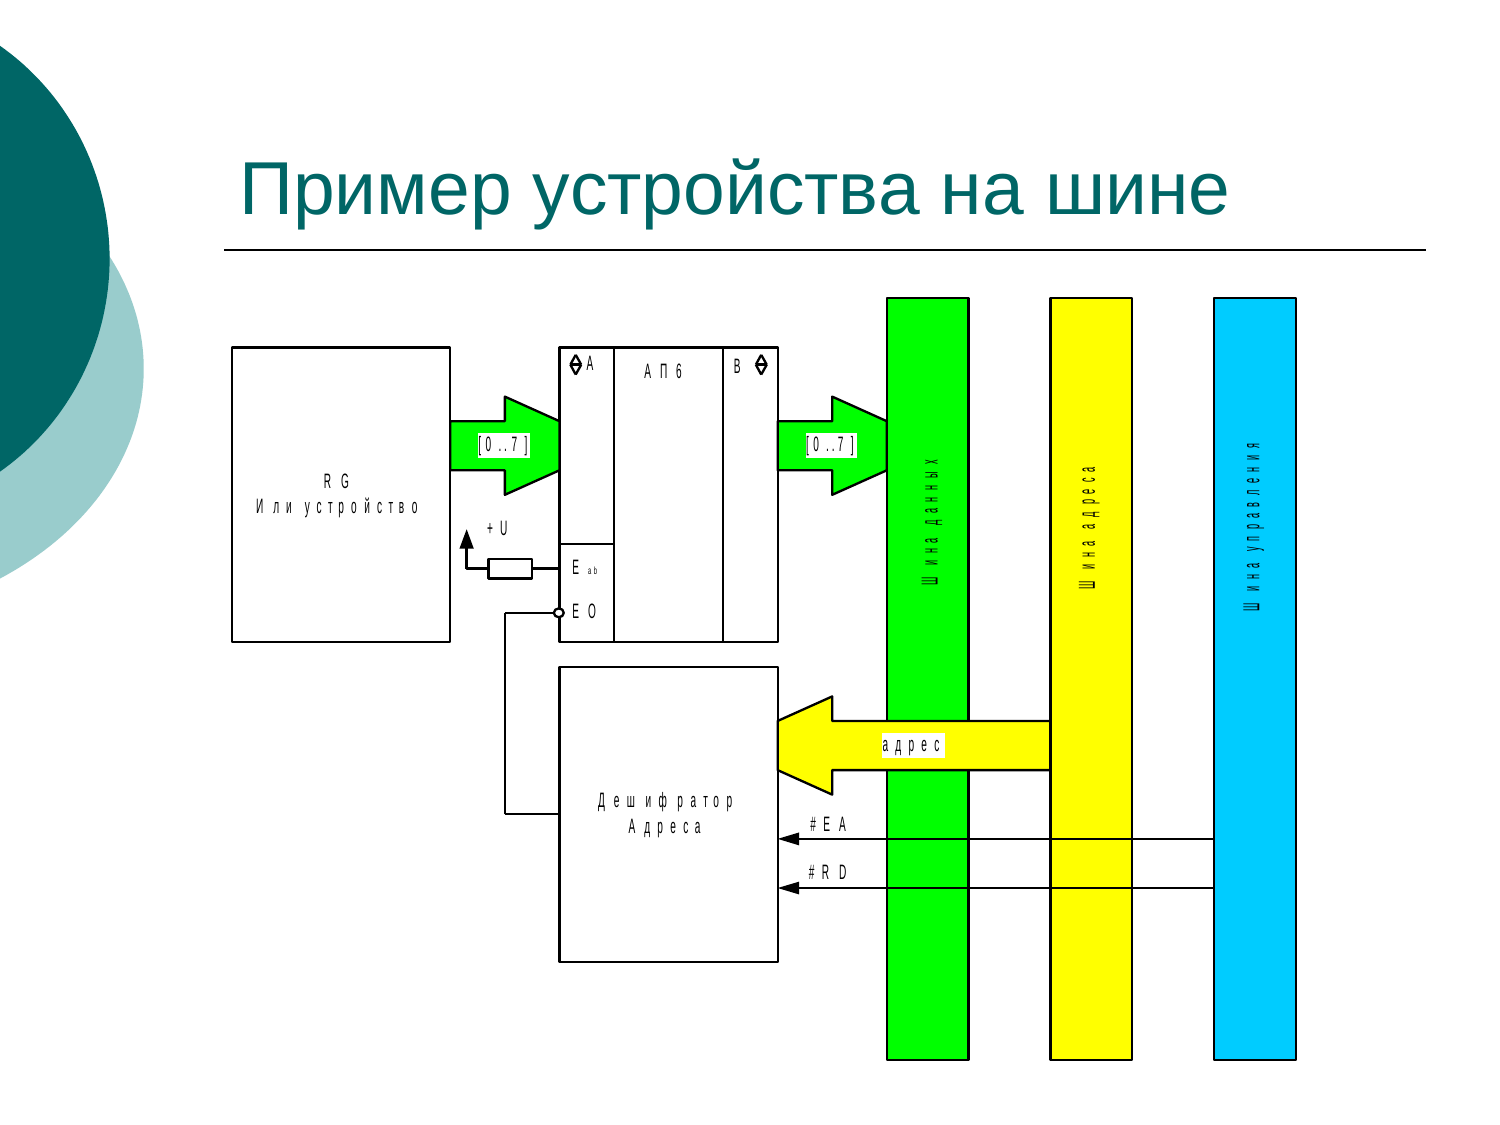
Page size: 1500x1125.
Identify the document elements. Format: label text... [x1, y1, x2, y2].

picture [228, 295, 1300, 1063]
title Пример устройства на шине [224, 49, 1425, 237]
